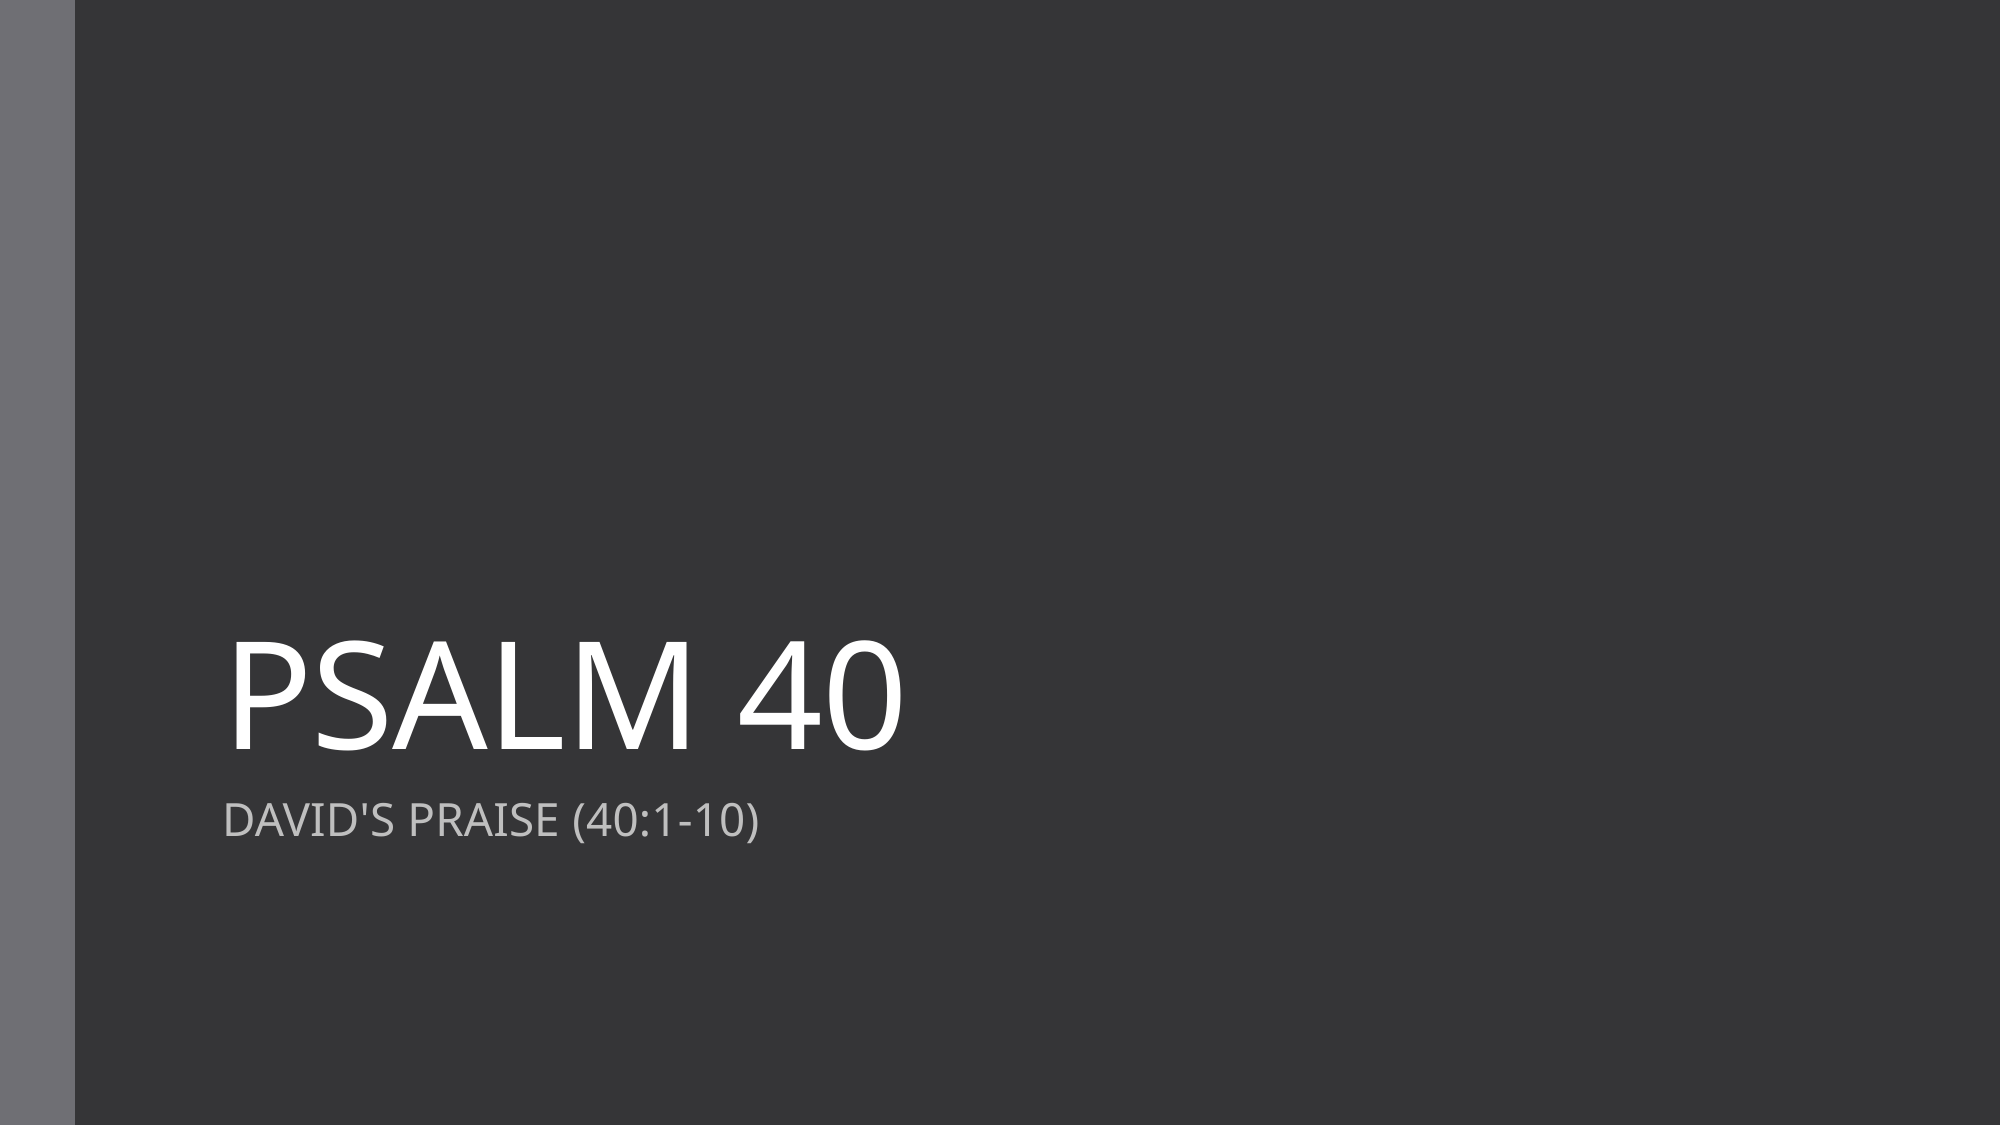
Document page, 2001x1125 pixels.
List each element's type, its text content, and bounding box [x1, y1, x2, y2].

title PSALM 40 [206, 124, 1752, 787]
subtitle DAVID'S PRAISE (40:1-10) [206, 787, 1752, 1066]
